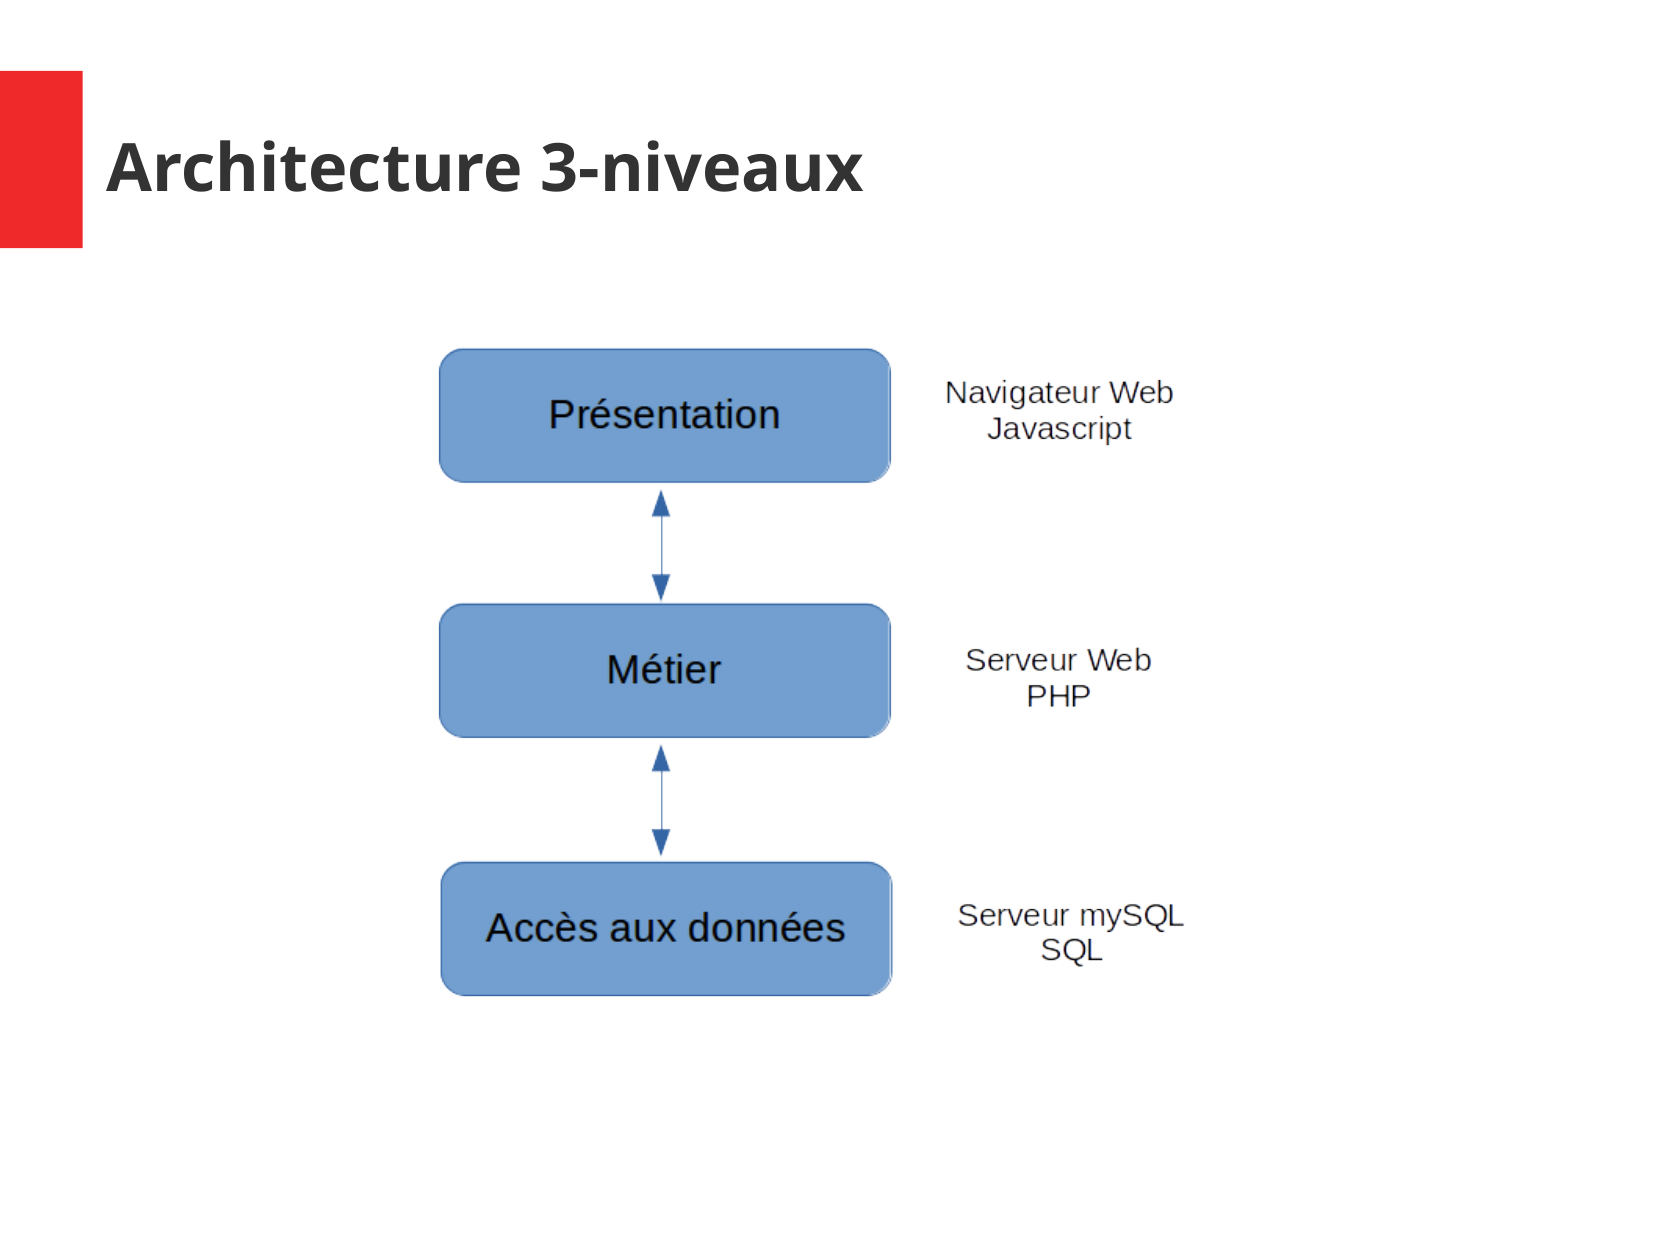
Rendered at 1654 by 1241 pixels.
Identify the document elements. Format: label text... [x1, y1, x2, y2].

title Architecture 3-niveaux [106, 47, 1512, 284]
picture [414, 308, 1228, 1028]
